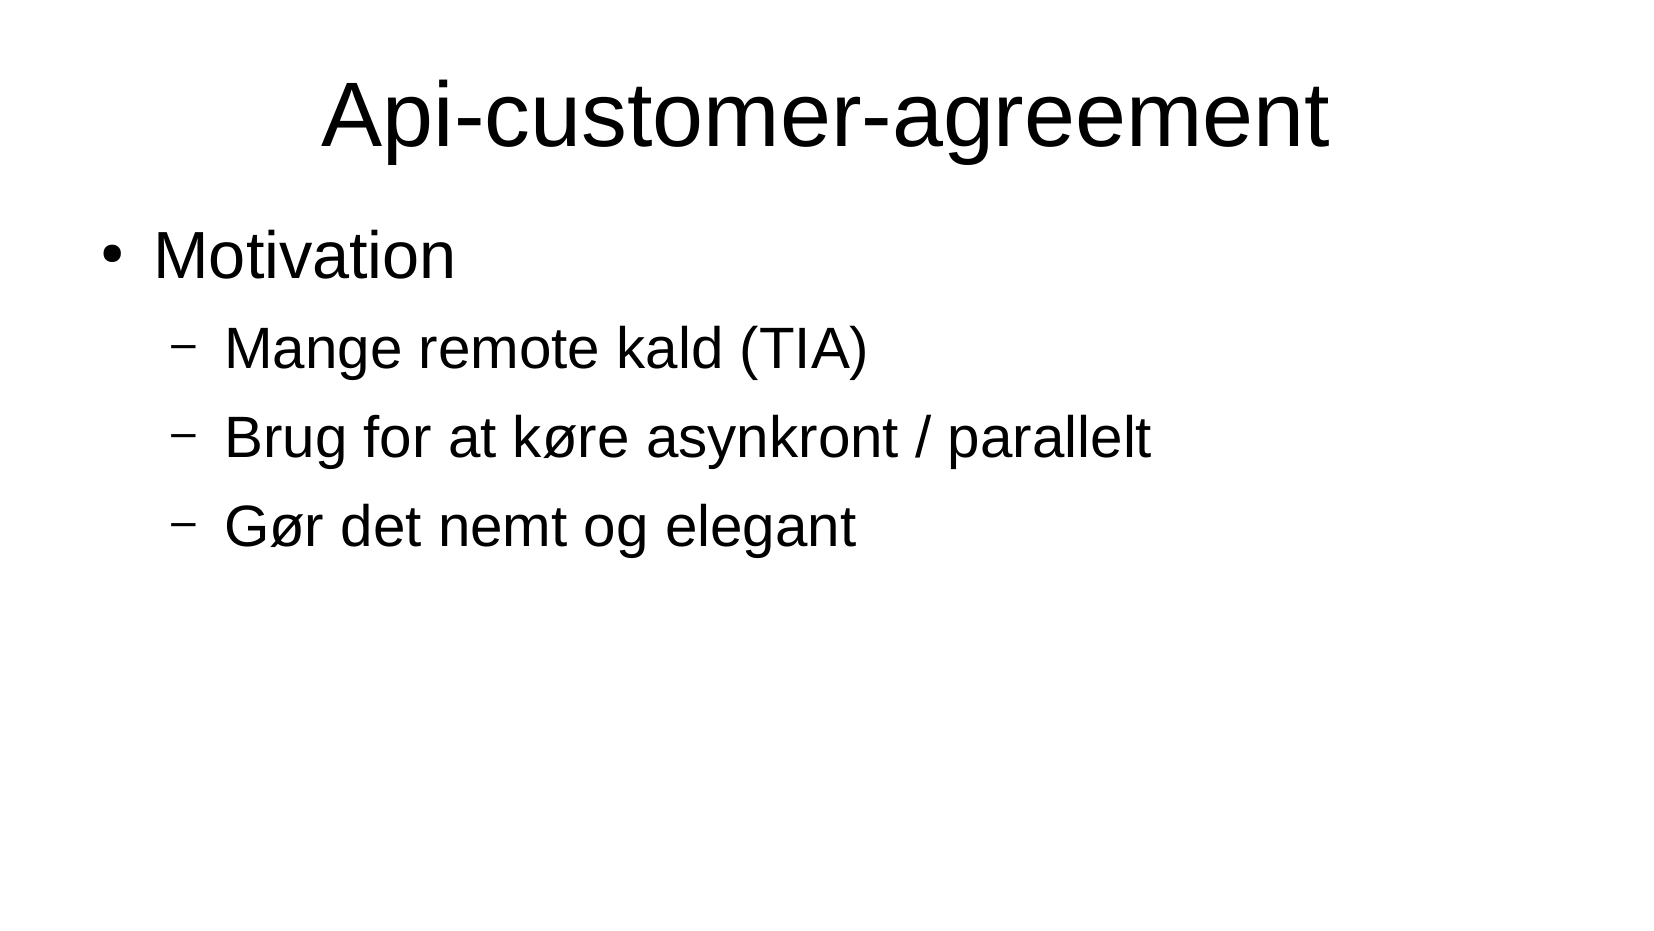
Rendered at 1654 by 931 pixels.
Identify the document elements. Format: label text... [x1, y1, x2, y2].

list Motivation Mange remote kald (TIA) Brug for at køre asynkront / parallelt Gør det nemt og elegant [82, 217, 1571, 758]
title Api-customer-agreement [82, 37, 1571, 193]
